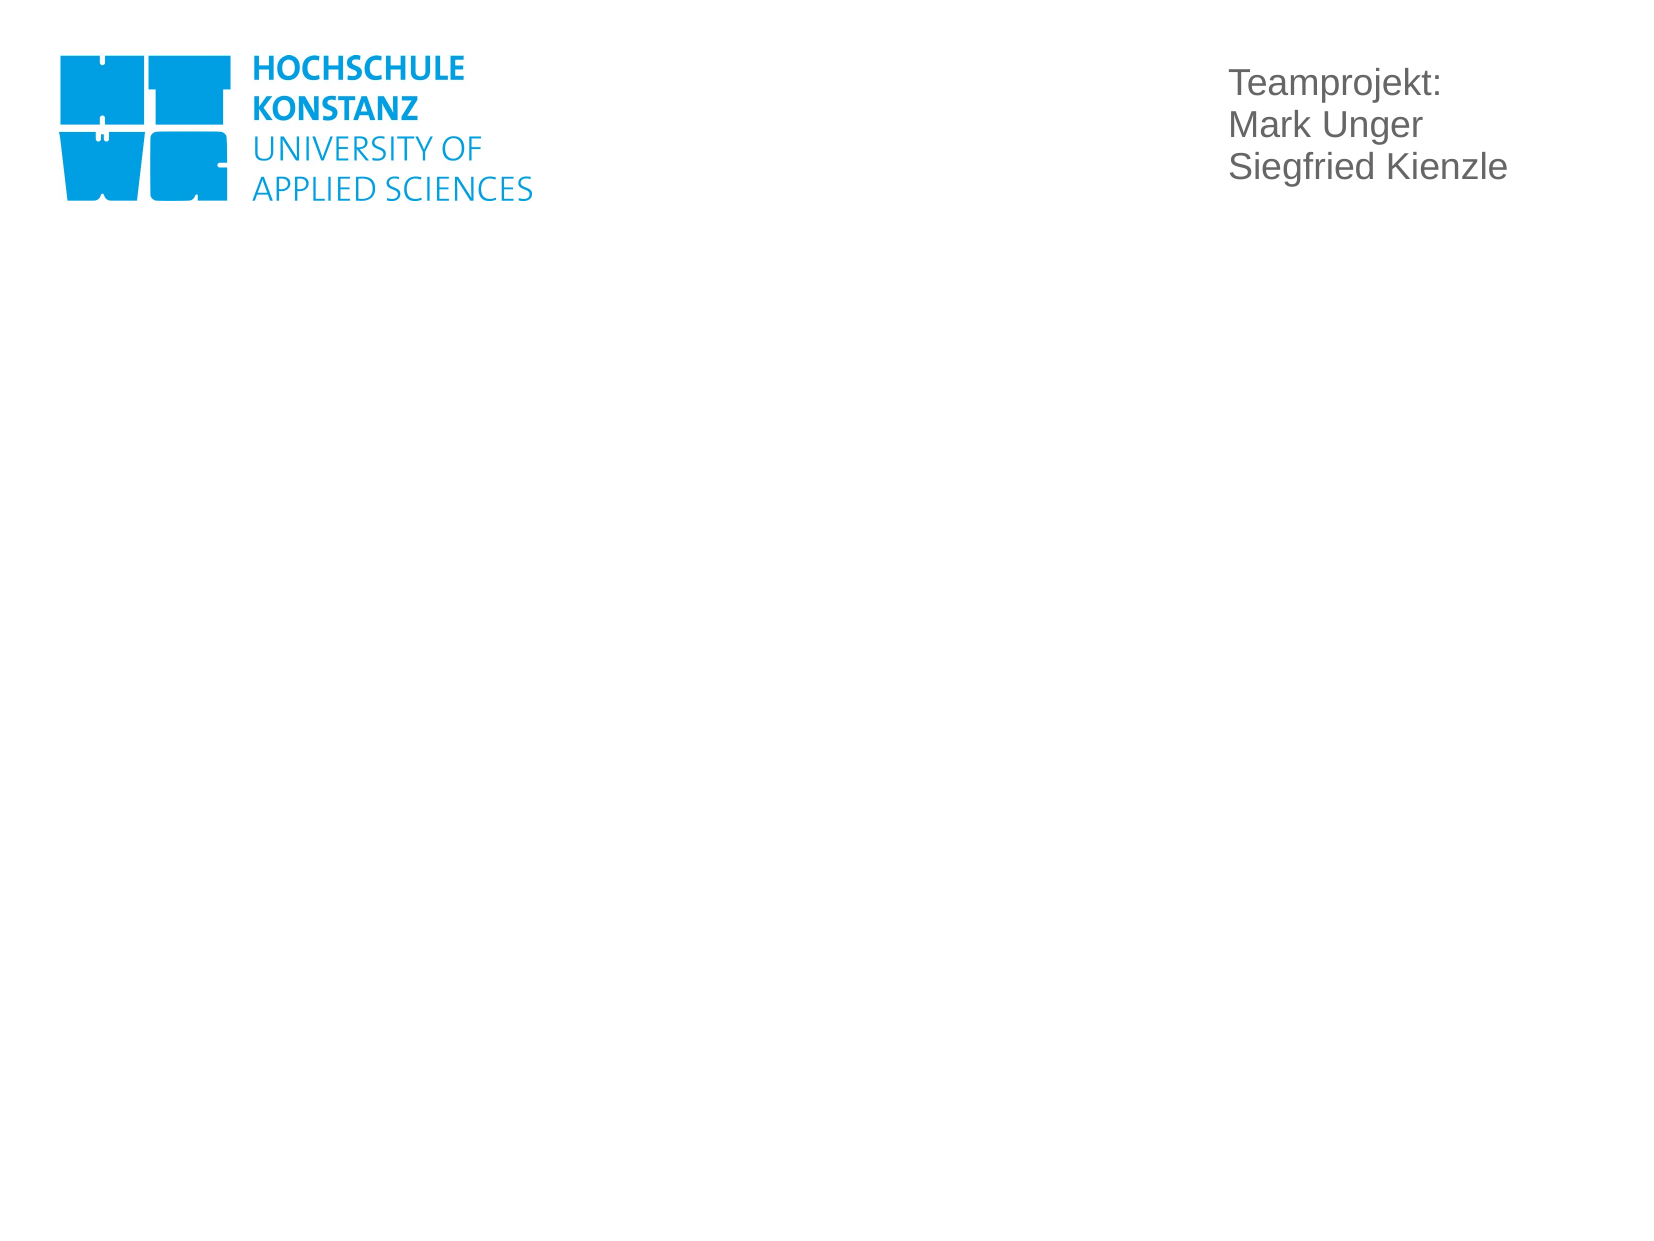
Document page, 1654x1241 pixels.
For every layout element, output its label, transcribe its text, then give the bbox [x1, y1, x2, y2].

picture [59, 135, 67, 201]
picture [283, 60, 294, 75]
picture [59, 55, 532, 201]
picture [359, 179, 372, 198]
picture [259, 181, 266, 192]
text_box Teamprojekt: Mark Unger Siegfried Kienzle [1213, 53, 1524, 194]
picture [98, 194, 107, 201]
picture [256, 195, 269, 201]
